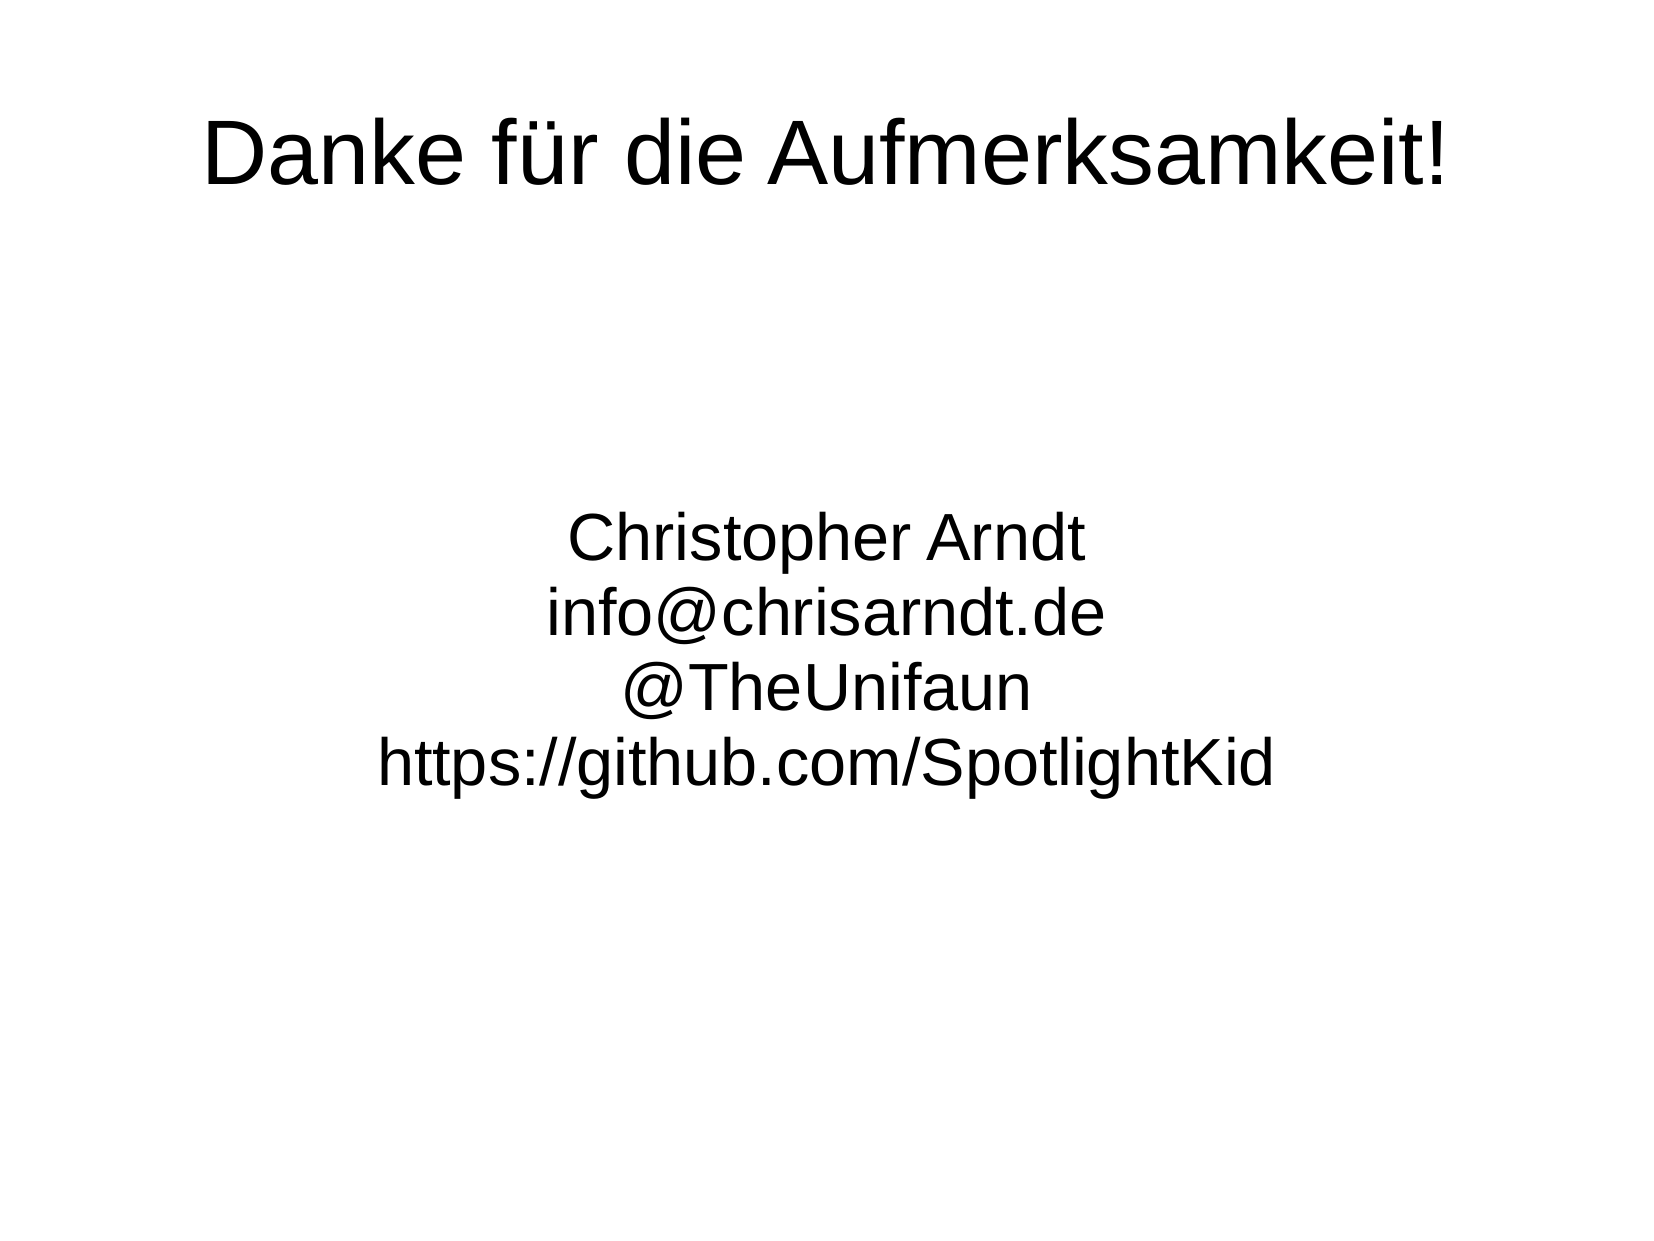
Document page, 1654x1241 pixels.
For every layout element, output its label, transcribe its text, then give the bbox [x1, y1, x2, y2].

title Danke für die Aufmerksamkeit! [82, 49, 1571, 257]
subtitle Christopher Arndt info@chrisarndt.de @TheUnifaun https://github.com/SpotlightKid [82, 290, 1571, 1010]
